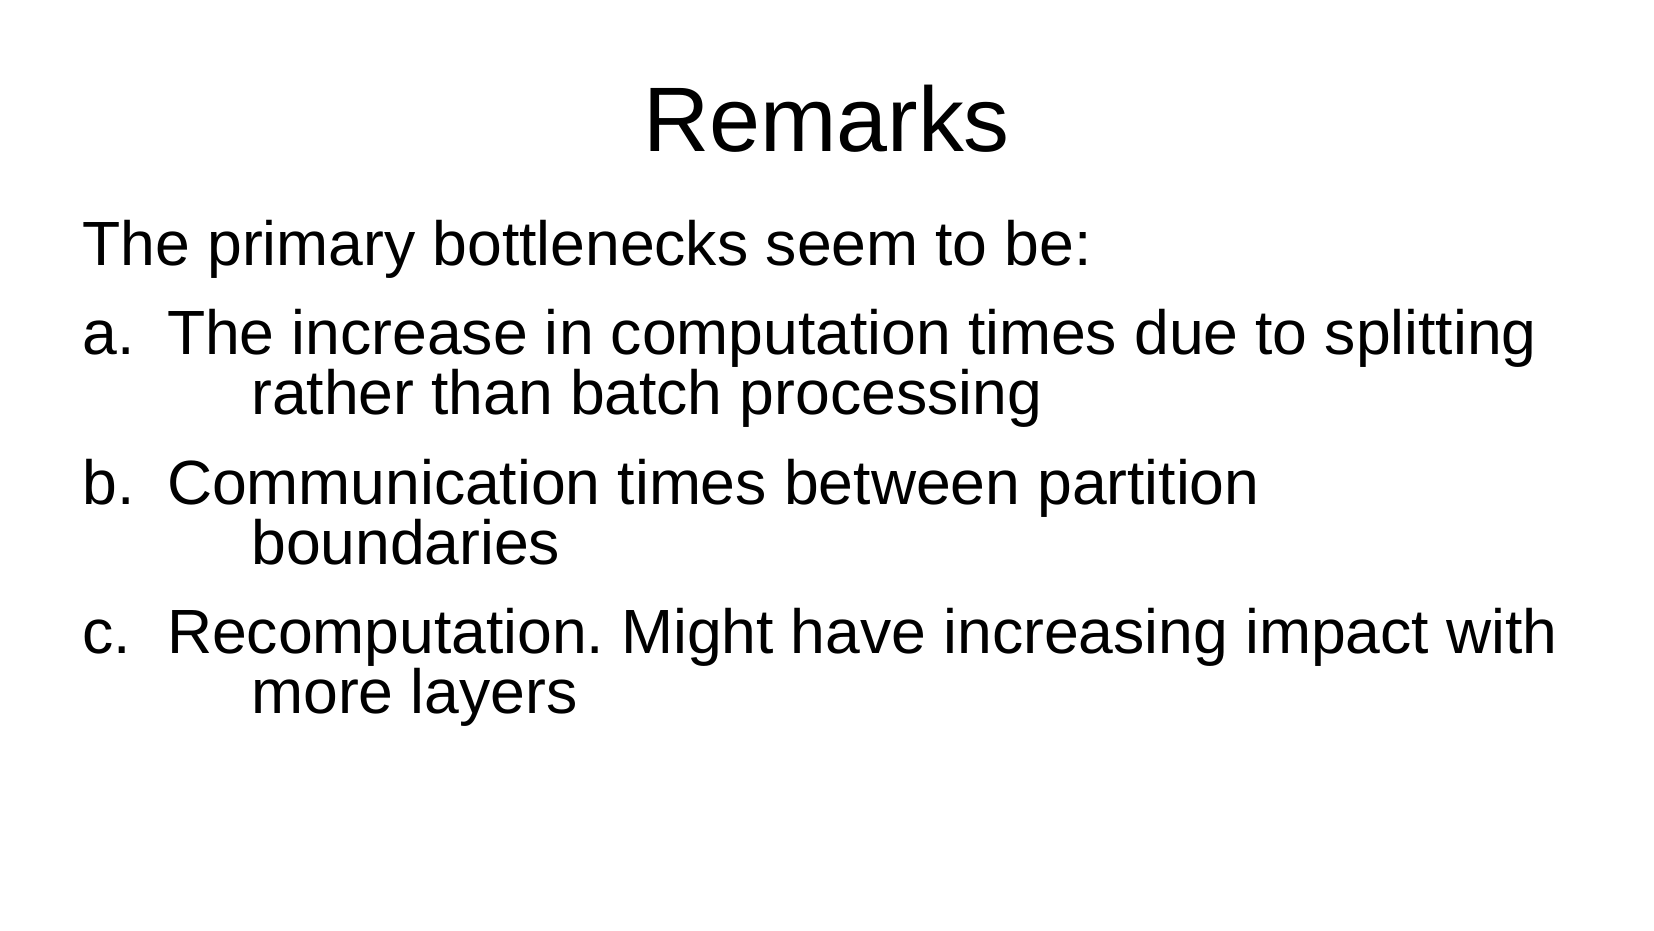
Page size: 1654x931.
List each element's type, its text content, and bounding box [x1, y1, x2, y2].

title Remarks [82, 37, 1571, 193]
list The primary bottlenecks seem to be: The increase in computation times due to splitting rather than batch processing Communication times between partition boundaries Recomputation. Might have increasing impact with more layers [82, 217, 1571, 758]
